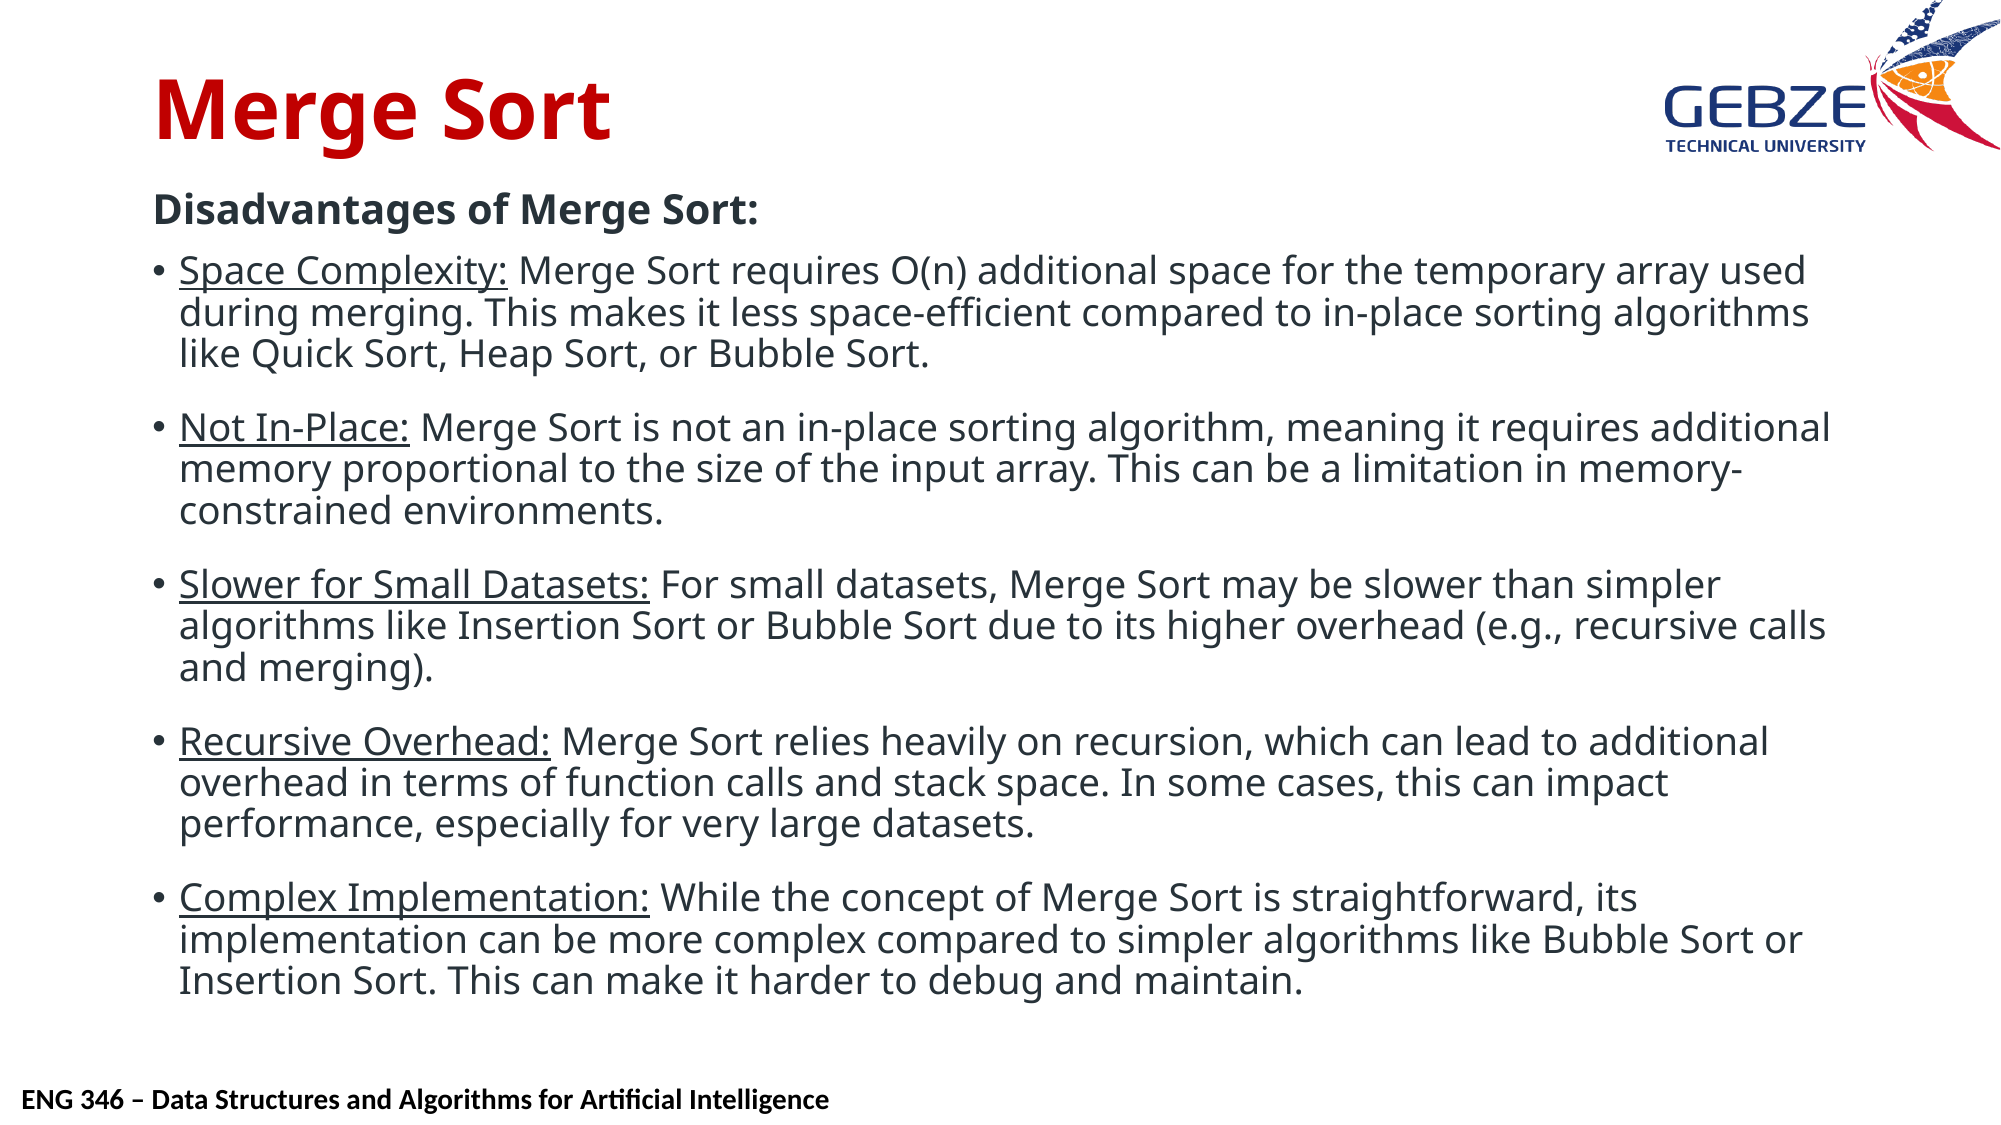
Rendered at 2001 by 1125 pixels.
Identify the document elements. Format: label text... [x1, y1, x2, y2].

title Merge Sort [137, 59, 1863, 166]
list Disadvantages of Merge Sort: Space Complexity: Merge Sort requires O(n) additional space for the temporary array used during merging. This makes it less space-efficient compared to in-place sorting algorithms like Quick Sort, Heap Sort, or Bubble Sort. Not In-Place: Merge Sort is not an in-place sorting algorithm, meaning it requires additional memory proportional to the size of the input array. This can be a limitation in memory-constrained environments. Slower for Small Datasets: For small datasets, Merge Sort may be slower than simpler algorithms like Insertion Sort or Bubble Sort due to its higher overhead (e.g., recursive calls and merging). Recursive Overhead: Merge Sort relies heavily on recursion, which can lead to additional overhead in terms of function calls and stack space. In some cases, this can impact performance, especially for very large datasets. Complex Implementation: While the concept of Merge Sort is straightforward, its implementation can be more complex compared to simpler algorithms like Bubble Sort or Insertion Sort. This can make it harder to debug and maintain. [137, 181, 1863, 1014]
picture [1665, 0, 2001, 152]
